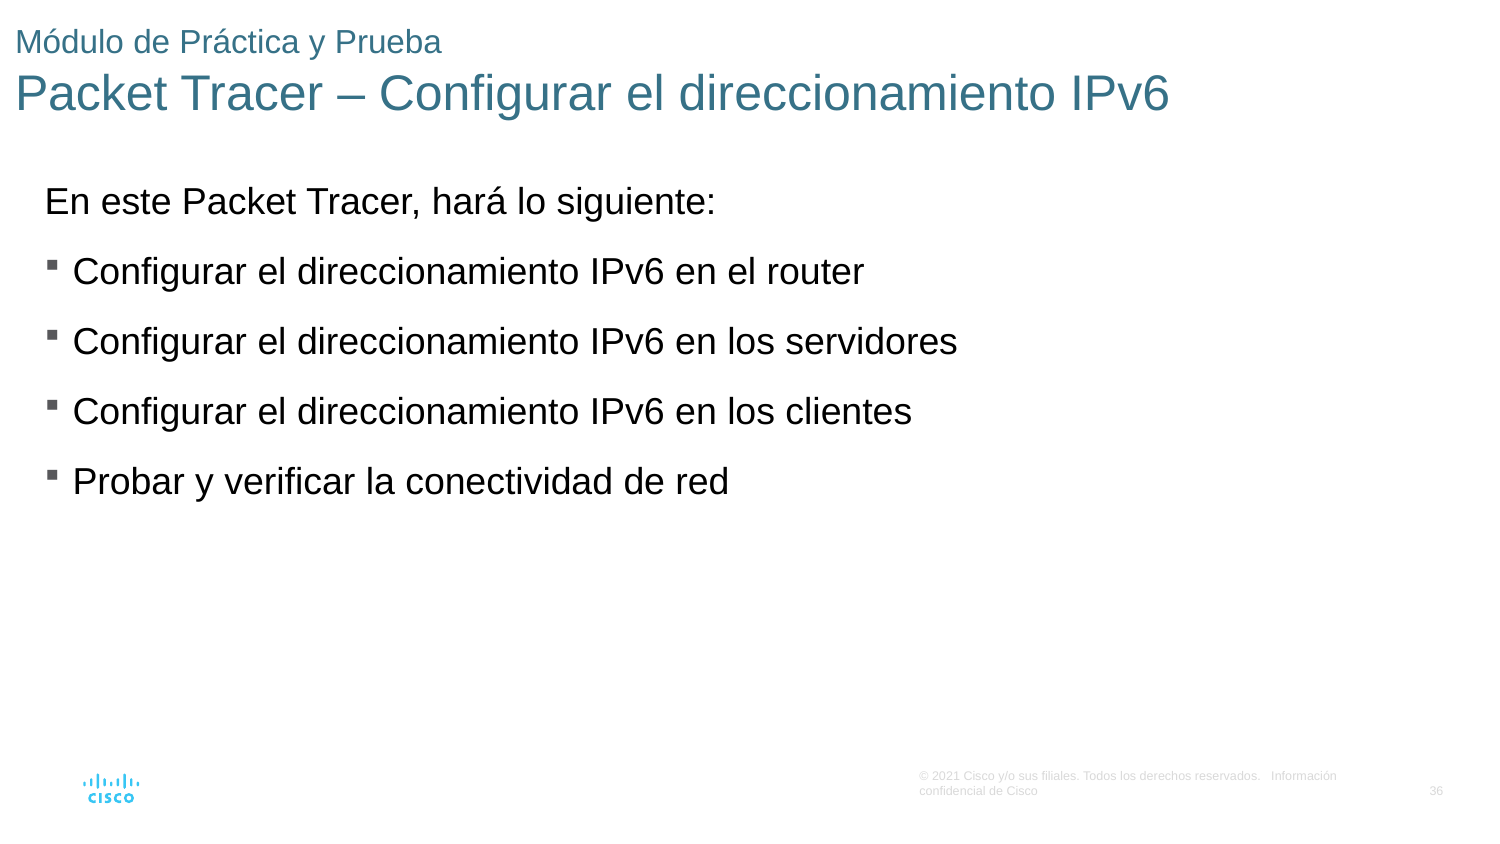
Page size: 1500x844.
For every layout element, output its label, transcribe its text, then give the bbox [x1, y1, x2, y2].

title Módulo de Práctica y Prueba Packet Tracer – Configurar el direccionamiento IPv6 [0, 21, 1500, 120]
list En este Packet Tracer, hará lo siguiente: Configurar el direccionamiento IPv6 en el router Configurar el direccionamiento IPv6 en los servidores Configurar el direccionamiento IPv6 en los clientes Probar y verificar la conectividad de red [29, 169, 1449, 748]
